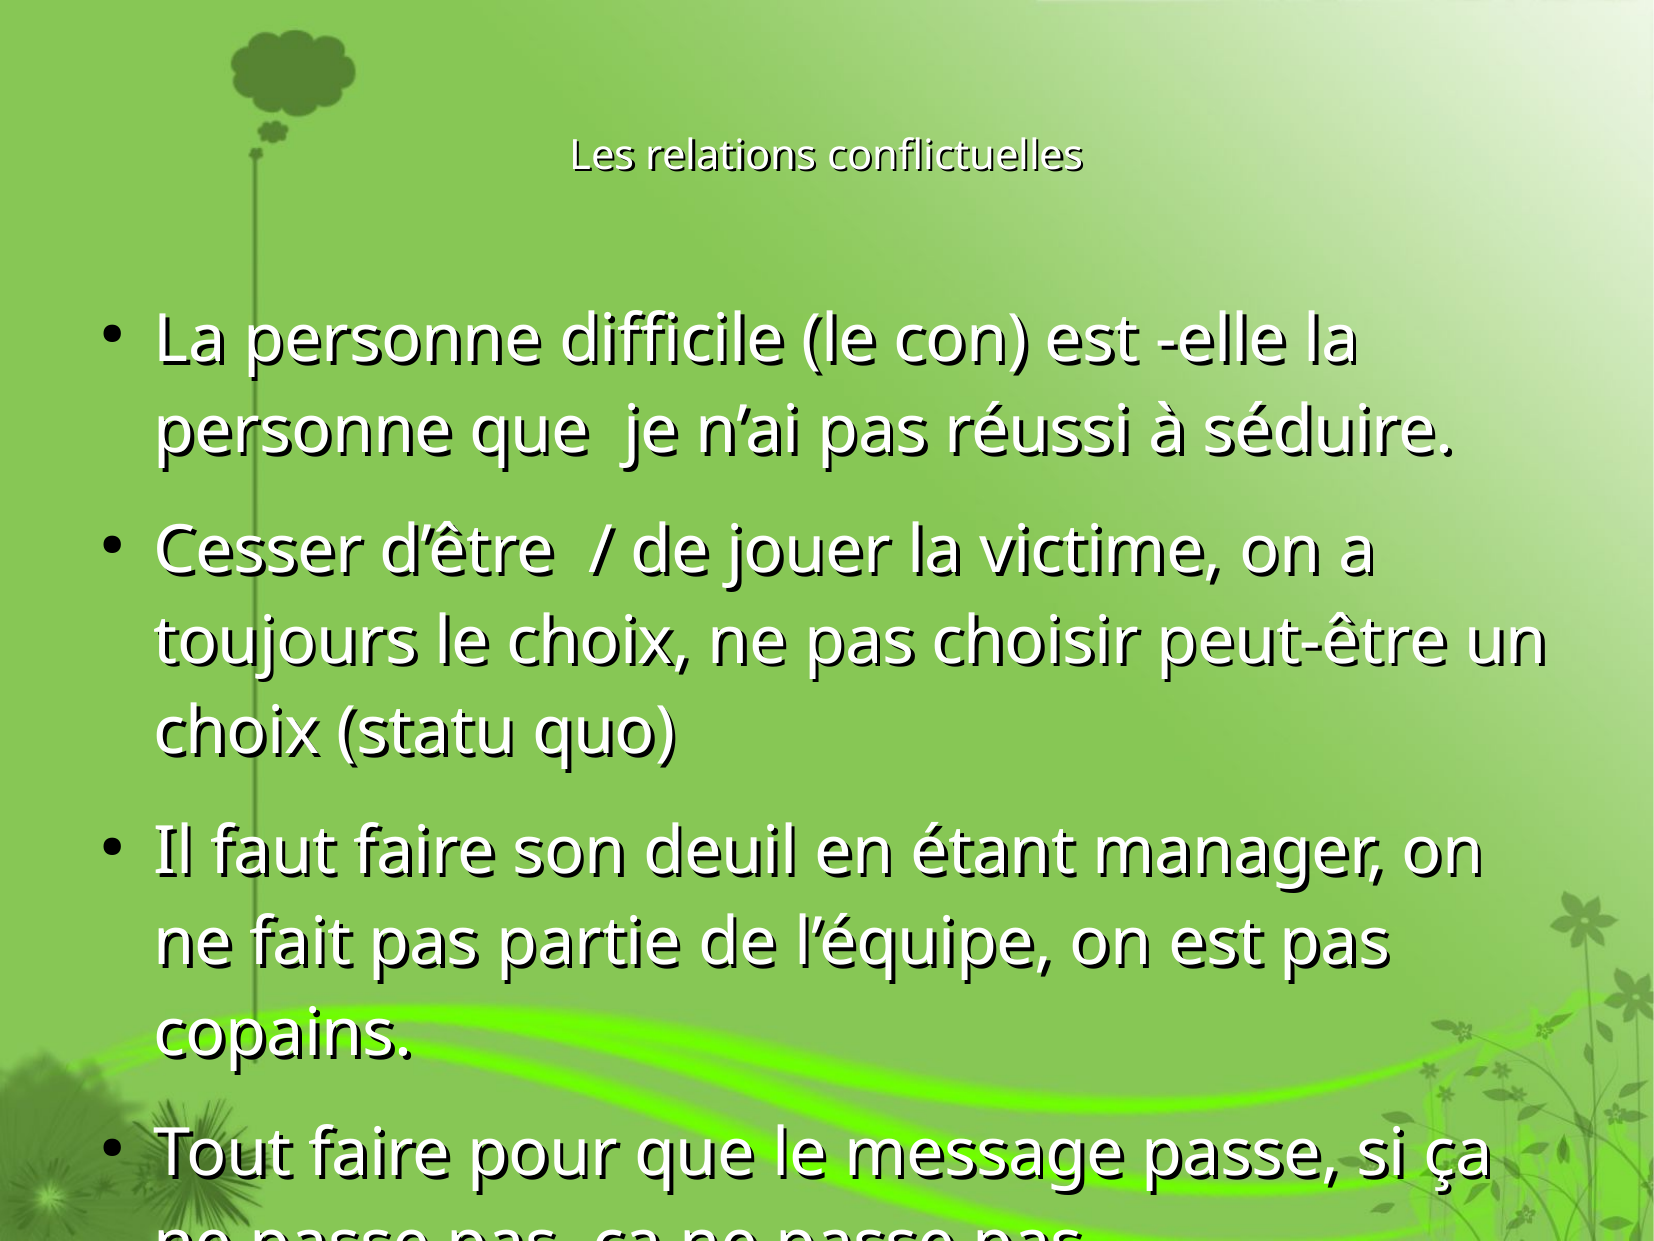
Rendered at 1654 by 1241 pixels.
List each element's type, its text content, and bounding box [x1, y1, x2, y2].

title Les relations conflictuelles [82, 49, 1571, 257]
list La personne difficile (le con) est -elle la personne que je n’ai pas réussi à séduire. Cesser d’être / de jouer la victime, on a toujours le choix, ne pas choisir peut-être un choix (statu quo) Il faut faire son deuil en étant manager, on ne fait pas partie de l’équipe, on est pas copains. Tout faire pour que le message passe, si ça ne passe pas, ça ne passe pas [82, 290, 1571, 1241]
picture [0, 0, 1654, 1241]
